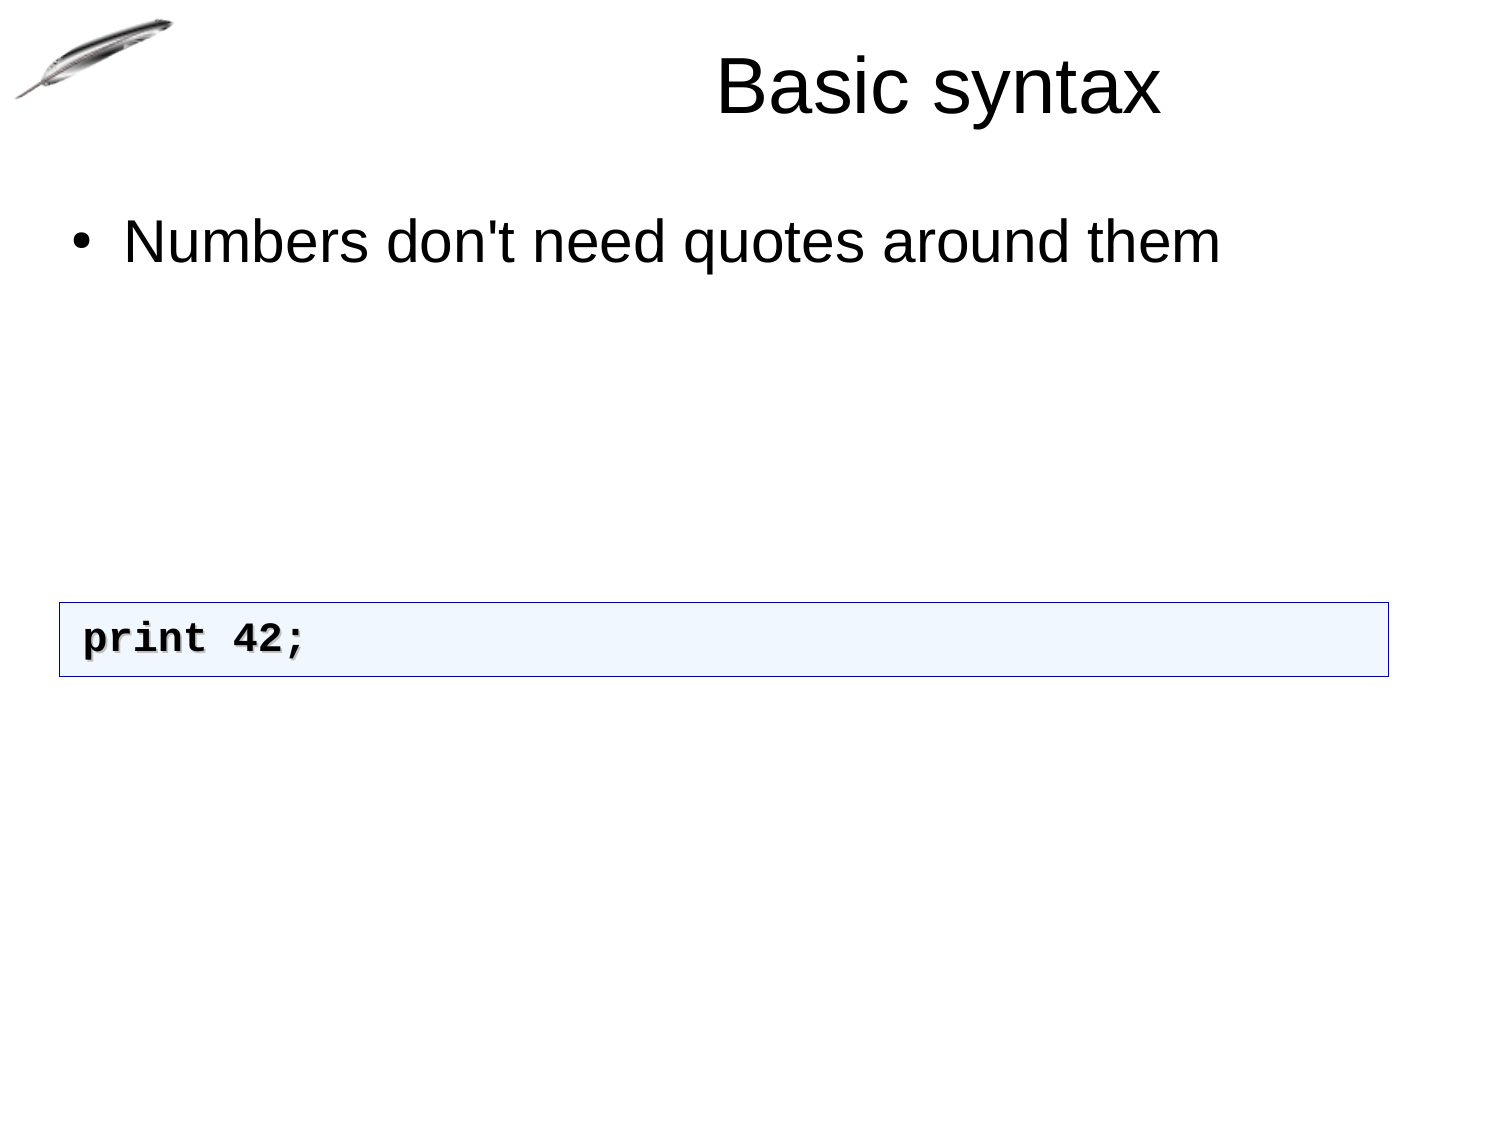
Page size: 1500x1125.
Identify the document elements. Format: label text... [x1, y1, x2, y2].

text_box print 42; [59, 602, 1388, 676]
title Basic syntax [419, 0, 1459, 176]
picture [11, 17, 179, 101]
list Numbers don't need quotes around them [53, 207, 1447, 1084]
